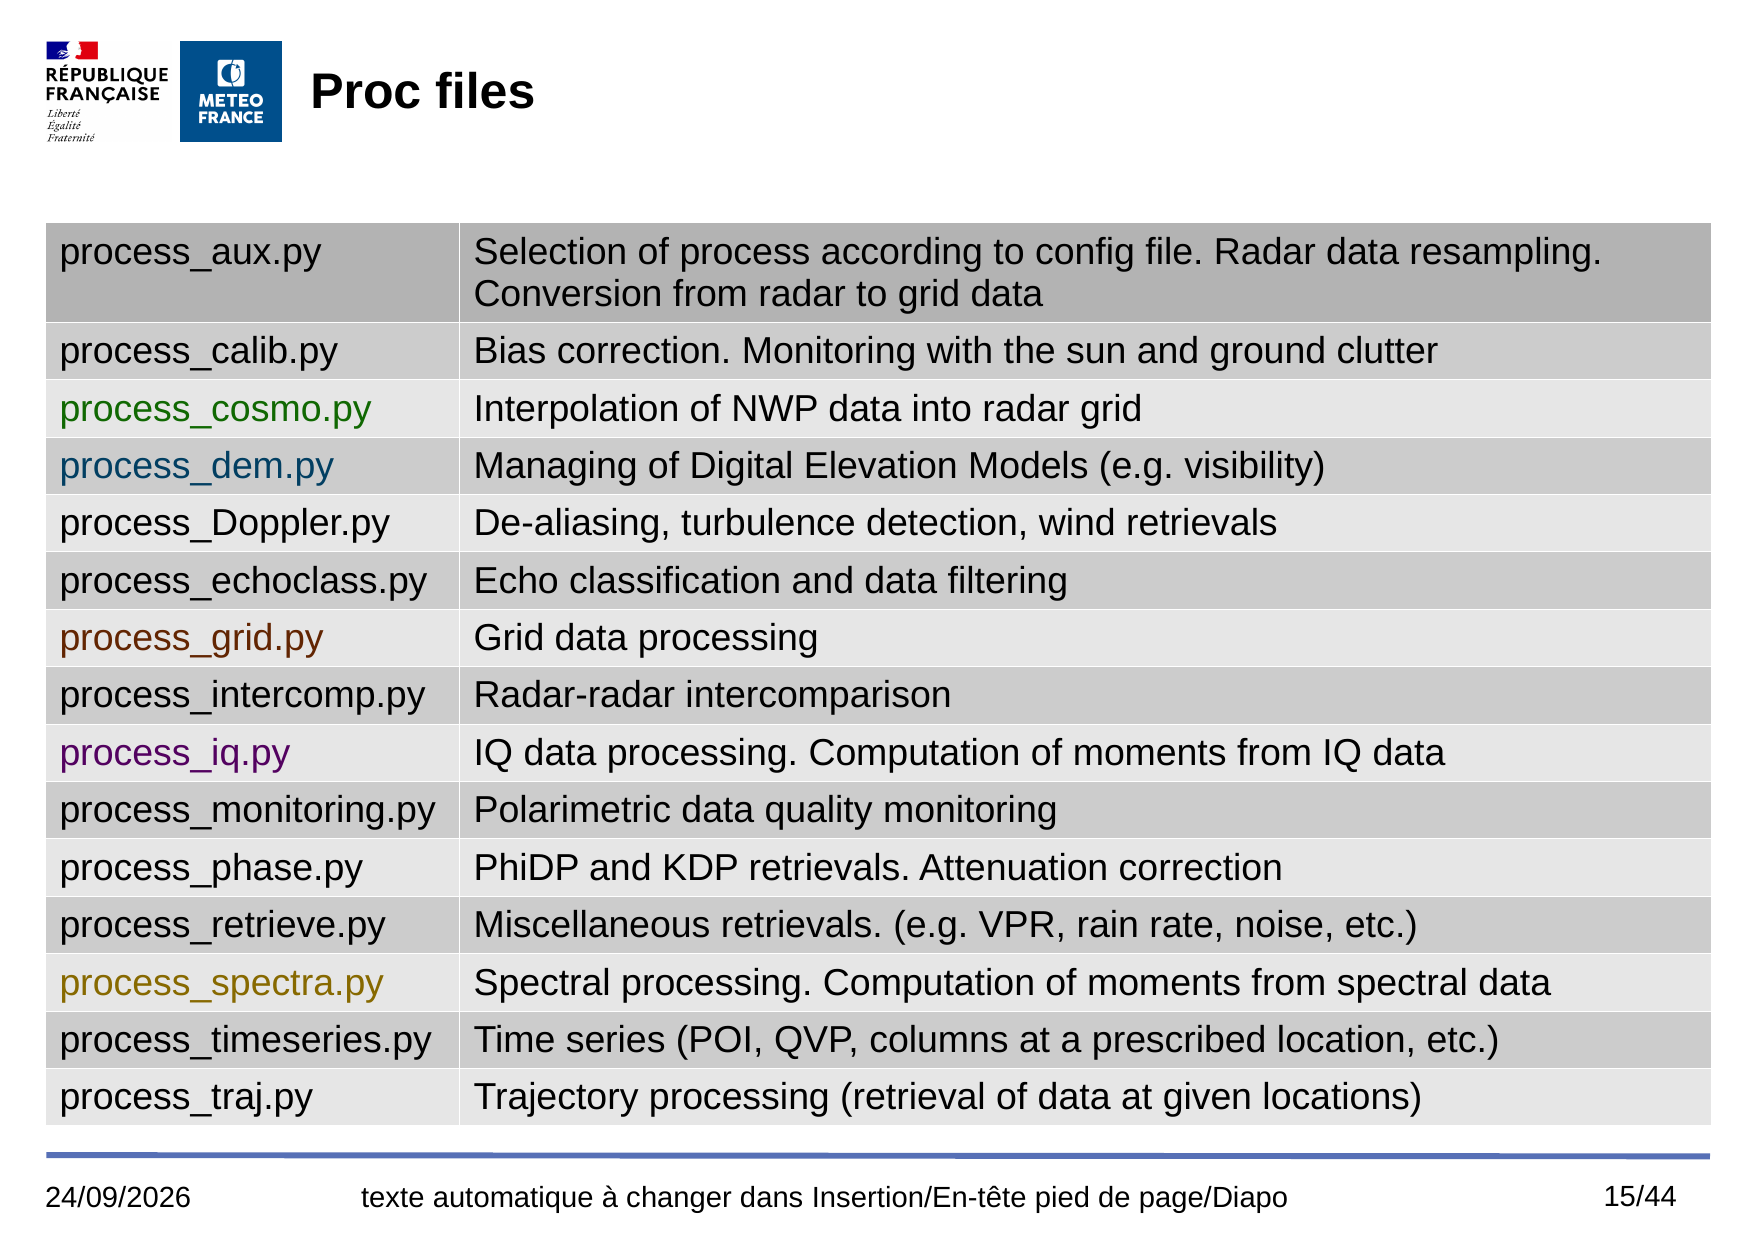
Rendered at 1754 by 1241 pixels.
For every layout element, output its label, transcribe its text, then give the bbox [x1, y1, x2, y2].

table_cell Trajectory processing (retrieval of data at given locations) [460, 1069, 1711, 1125]
table_cell process_phase.py [46, 839, 459, 896]
table_cell process_calib.py [46, 323, 459, 379]
table_cell process_intercomp.py [46, 667, 459, 724]
table_cell process_dem.py [46, 438, 459, 494]
table_cell PhiDP and KDP retrievals. Attenuation correction [460, 839, 1711, 896]
table_cell process_cosmo.py [46, 380, 459, 437]
table_cell Managing of Digital Elevation Models (e.g. visibility) [460, 438, 1711, 494]
table_cell process_echoclass.py [46, 552, 459, 609]
table_cell IQ data processing. Computation of moments from IQ data [460, 725, 1711, 781]
table_cell De-aliasing, turbulence detection, wind retrievals [460, 495, 1711, 551]
table_cell process_retrieve.py [46, 897, 459, 953]
picture [46, 41, 172, 142]
picture [180, 41, 282, 142]
table_cell process_monitoring.py [46, 782, 459, 838]
table_cell process_grid.py [46, 610, 459, 666]
table_header Selection of process according to config file. Radar data resampling. Conversion from radar to grid data [460, 223, 1711, 322]
table_cell process_iq.py [46, 725, 459, 781]
table_cell process_Doppler.py [46, 495, 459, 551]
title Proc files [310, 40, 1697, 142]
table_cell Echo classification and data filtering [460, 552, 1711, 609]
table_cell process_timeseries.py [46, 1012, 459, 1068]
table_cell Spectral processing. Computation of moments from spectral data [460, 954, 1711, 1011]
table_cell Bias correction. Monitoring with the sun and ground clutter [460, 323, 1711, 379]
table_cell Polarimetric data quality monitoring [460, 782, 1711, 838]
table_cell Time series (POI, QVP, columns at a prescribed location, etc.) [460, 1012, 1711, 1068]
table_cell Interpolation of NWP data into radar grid [460, 380, 1711, 437]
table_header process_aux.py [46, 223, 459, 322]
table_cell Radar-radar intercomparison [460, 667, 1711, 724]
table_cell Miscellaneous retrievals. (e.g. VPR, rain rate, noise, etc.) [460, 897, 1711, 953]
table_cell Grid data processing [460, 610, 1711, 666]
table_cell process_traj.py [46, 1069, 459, 1125]
table_cell process_spectra.py [46, 954, 459, 1011]
